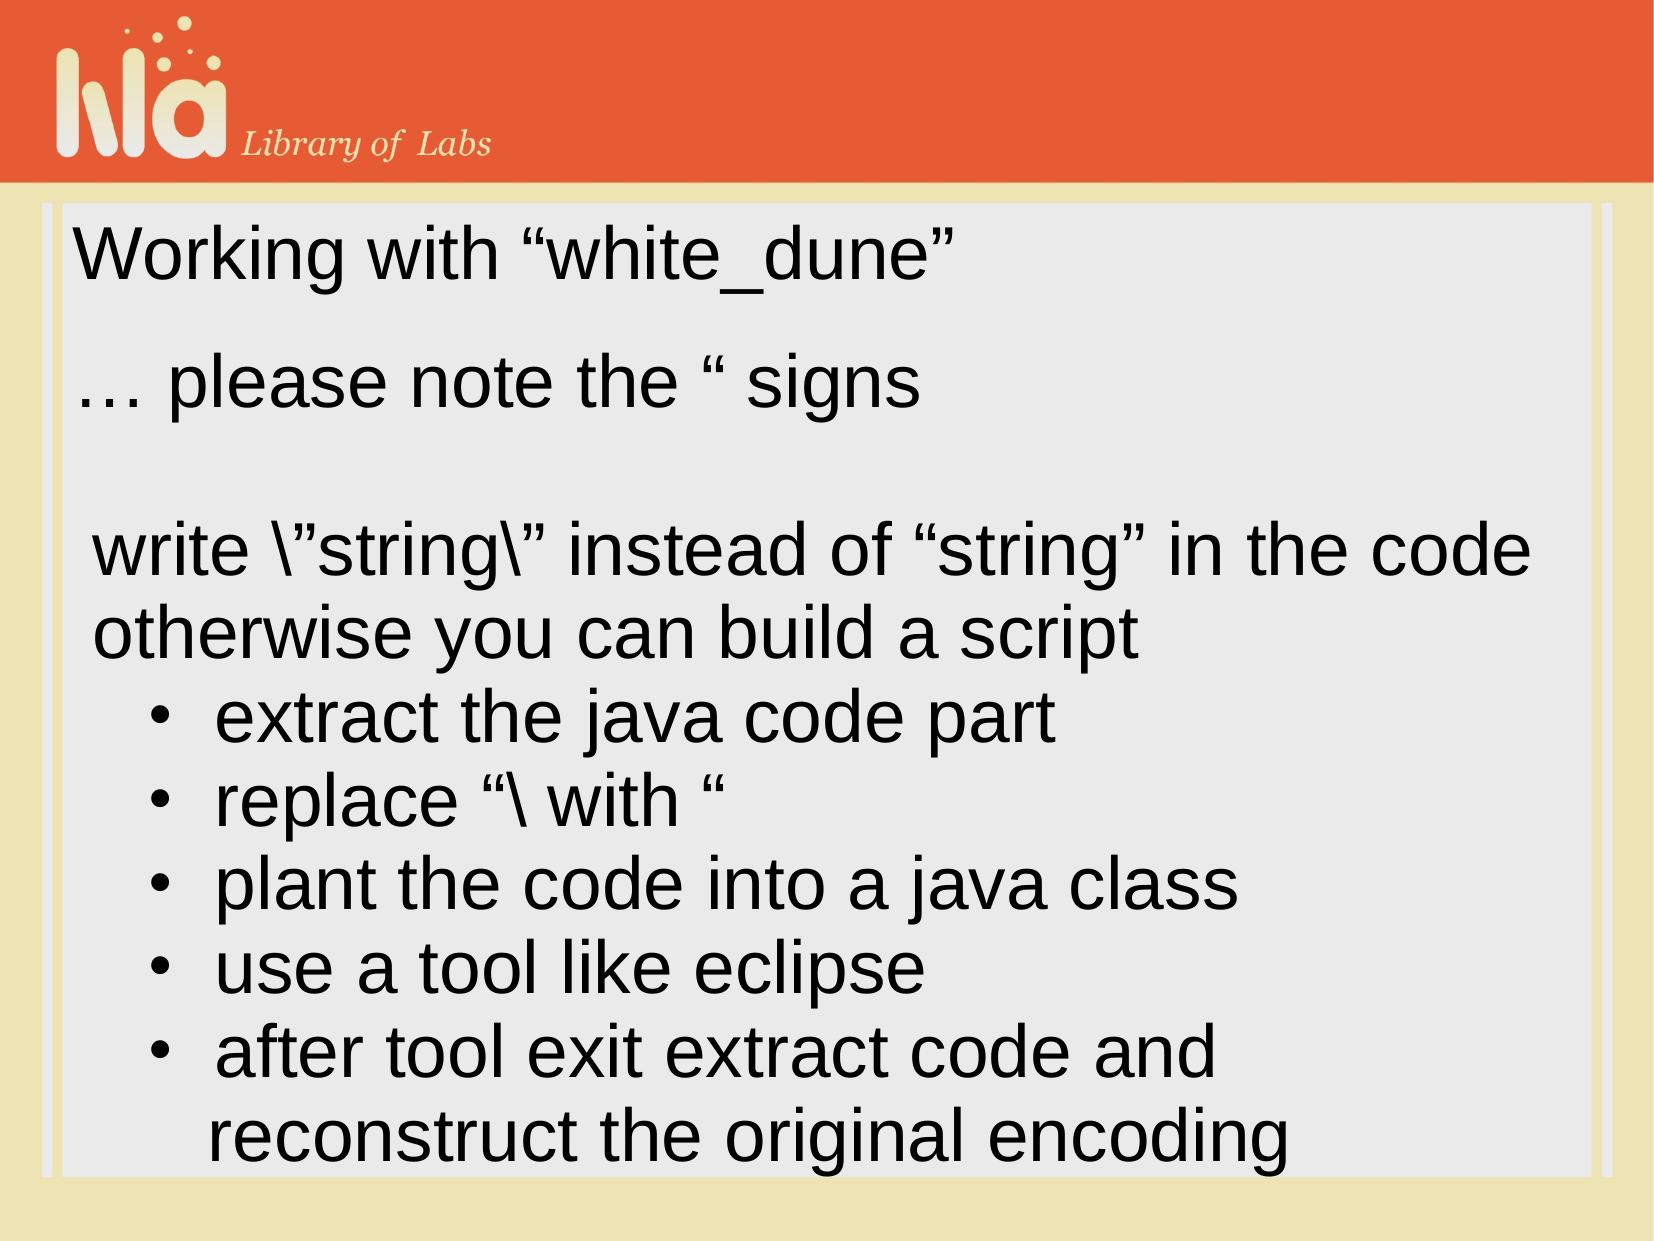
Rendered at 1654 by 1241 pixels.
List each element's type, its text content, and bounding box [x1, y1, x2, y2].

picture [0, 0, 1654, 1241]
text_box Working with “white_dune” … please note the “ signs write \”string\” instead of “string” in the code otherwise you can build a script extract the java code part replace “\ with “ plant the code into a java class use a tool like eclipse after tool exit extract code and reconstruct the original encoding [57, 204, 1565, 1186]
